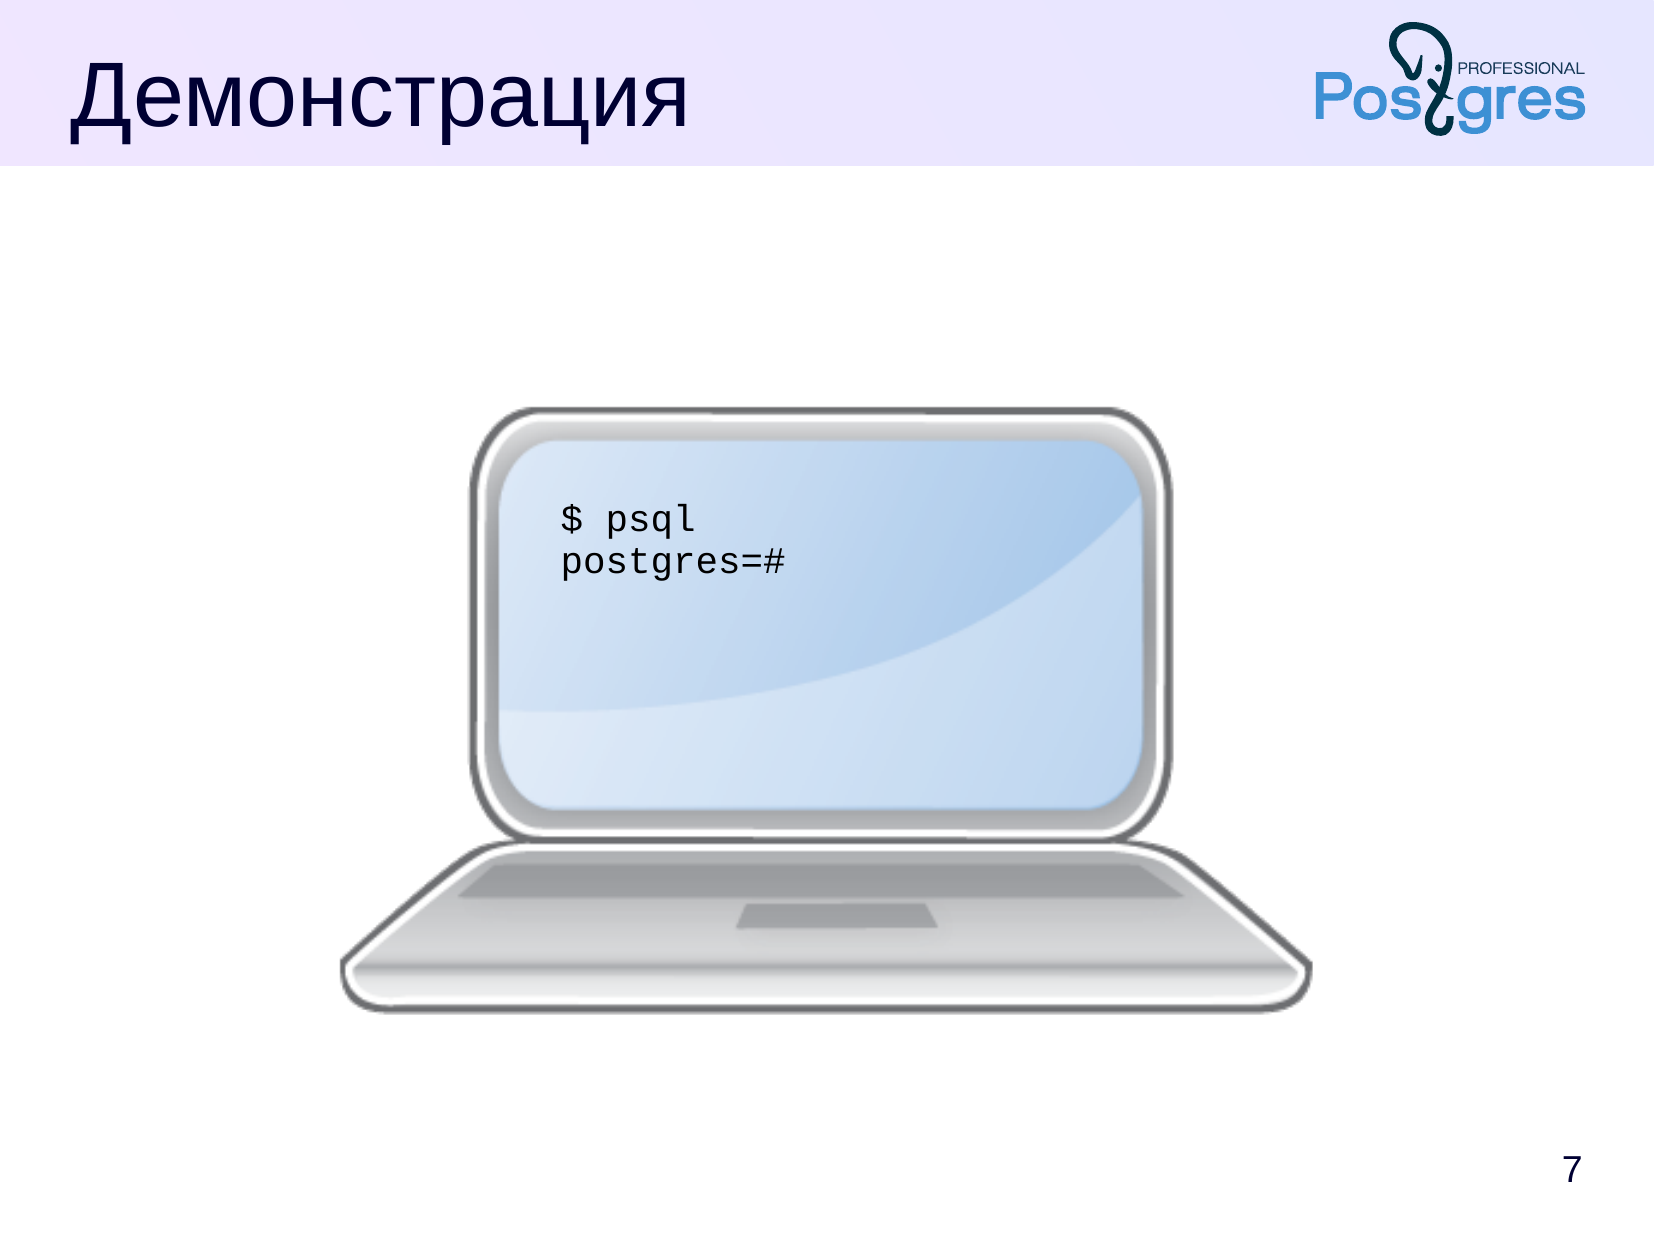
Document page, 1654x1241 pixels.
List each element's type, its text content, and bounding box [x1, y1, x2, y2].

title Демонстрация [70, 43, 1241, 147]
picture [298, 365, 1356, 1058]
